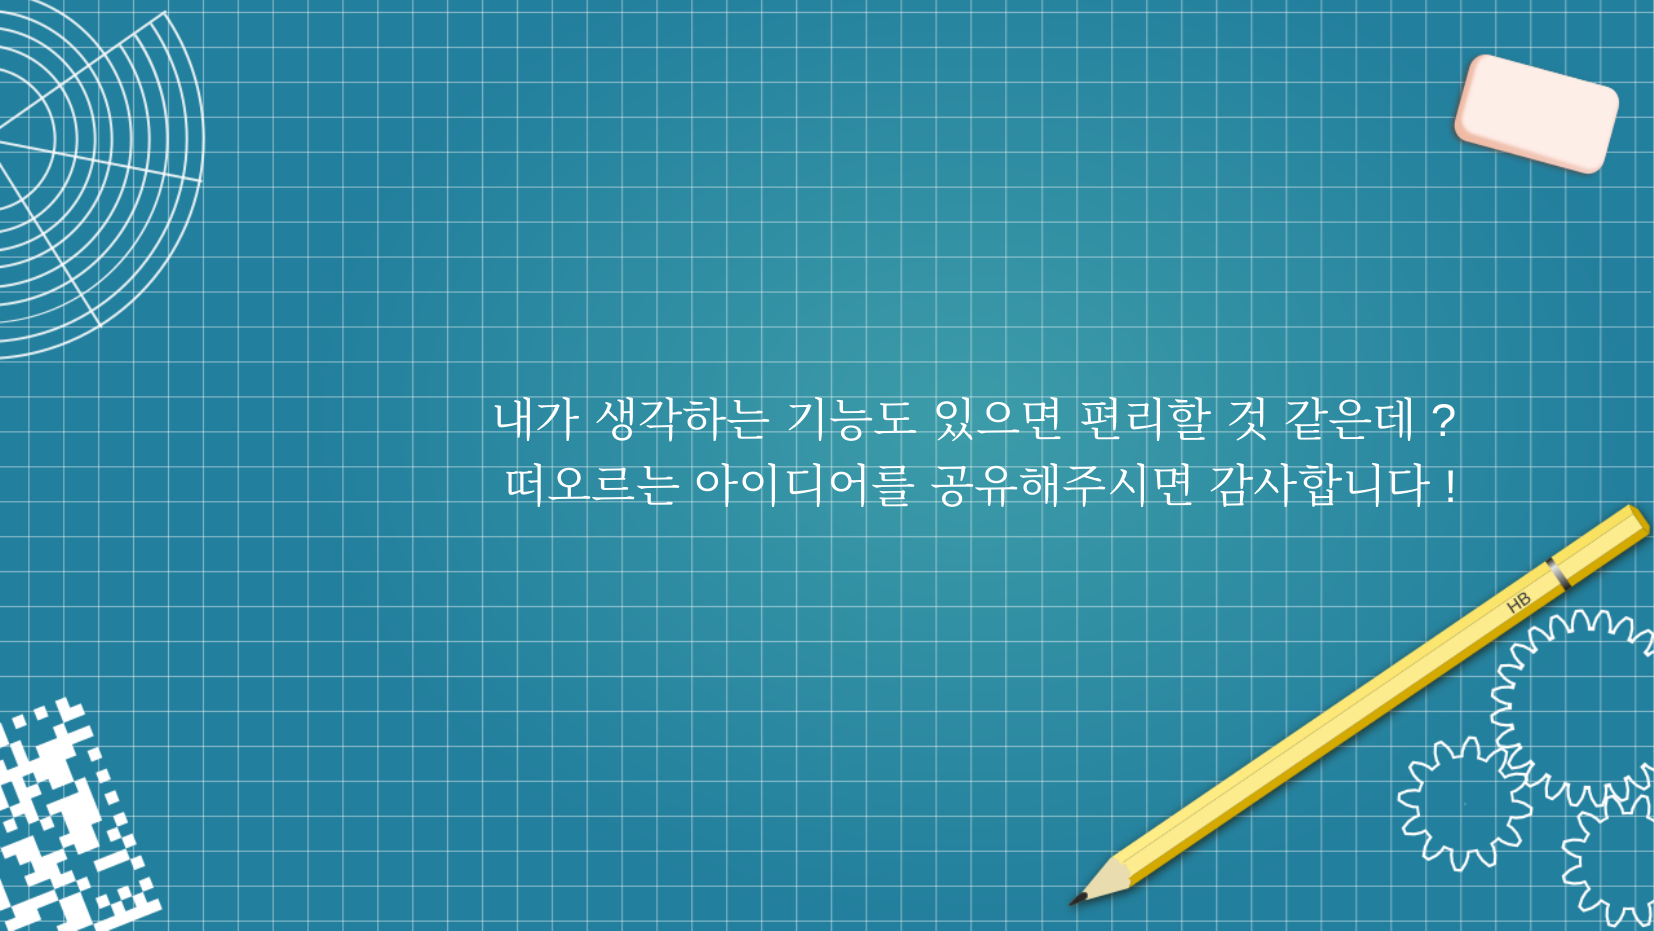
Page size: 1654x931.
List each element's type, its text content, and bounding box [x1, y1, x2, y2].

picture [0, 0, 1654, 931]
title 내가 생각하는 기능도 있으면 편리할 것 같은데? 떠오르는 아이디어를 공유해주시면 감사합니다! [255, 354, 1654, 546]
